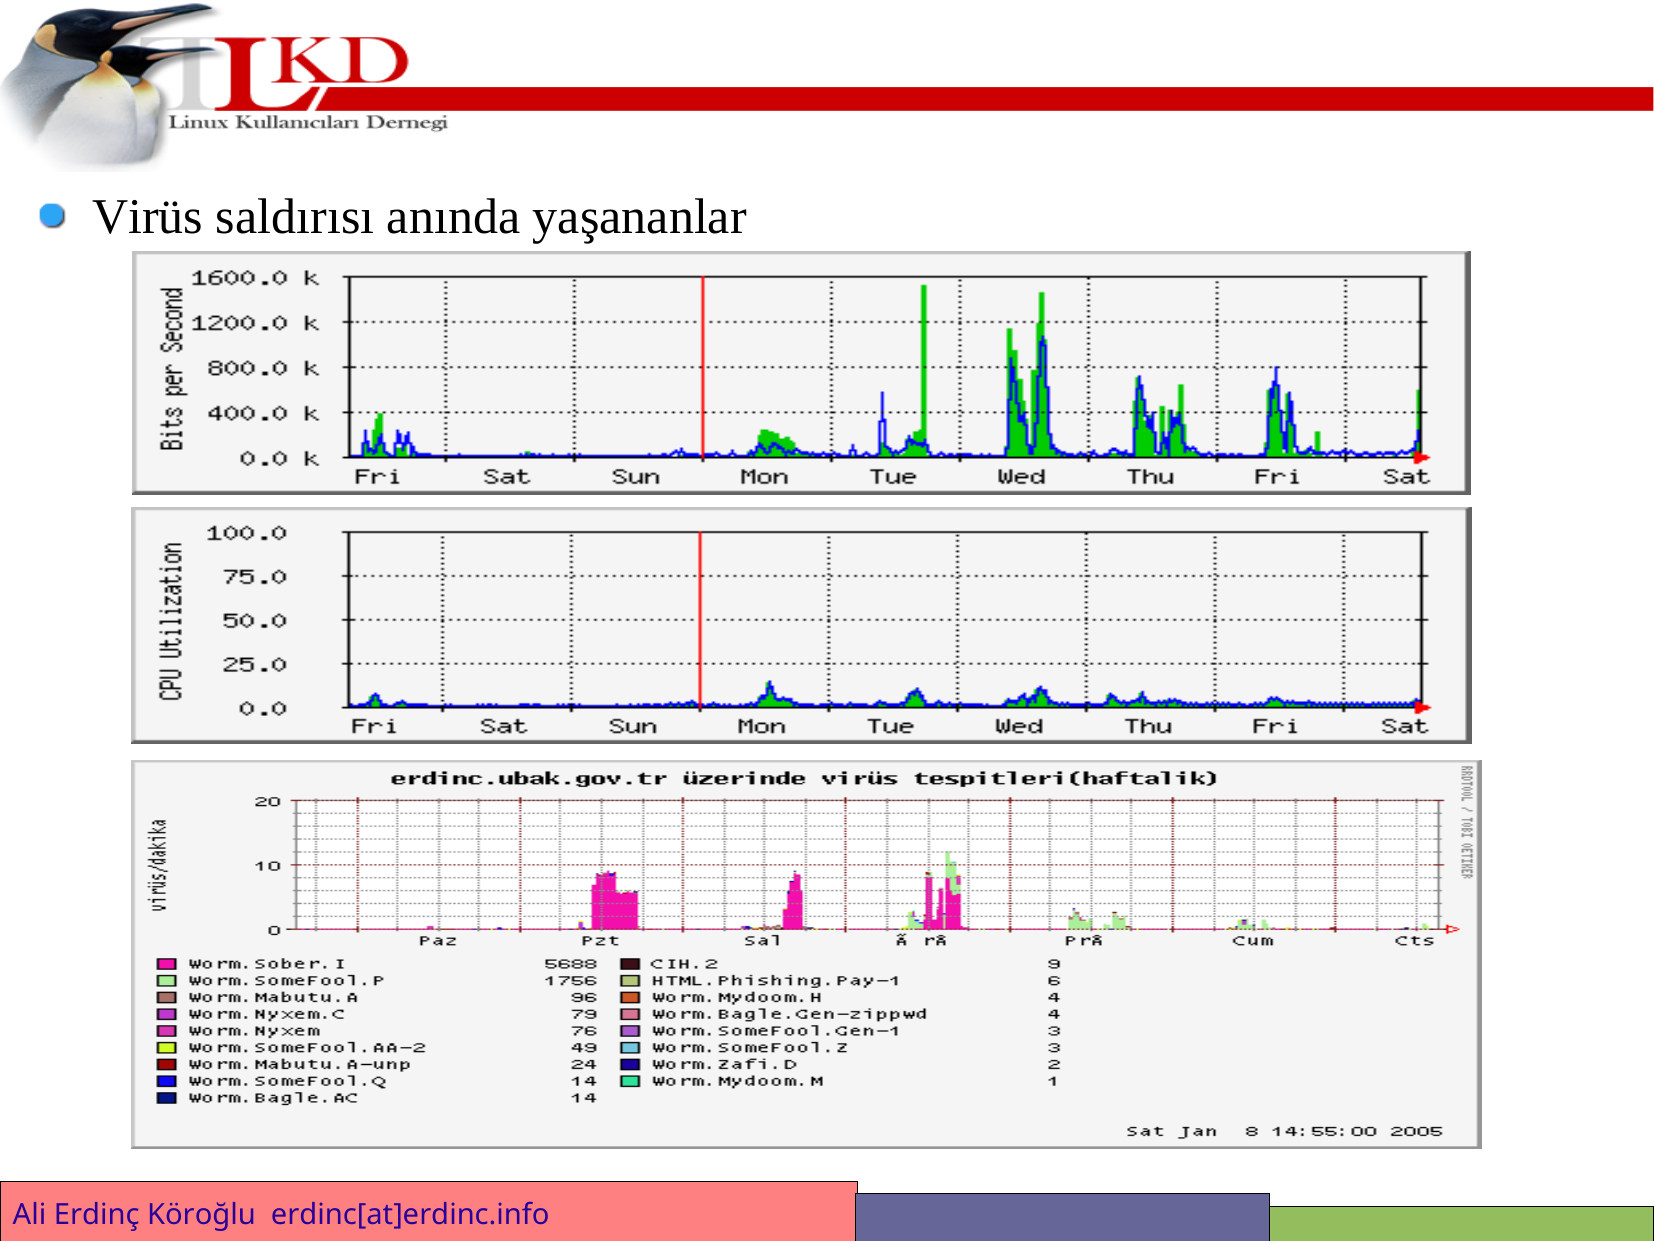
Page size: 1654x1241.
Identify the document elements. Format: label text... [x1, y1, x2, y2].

picture [0, 0, 1654, 172]
picture [131, 760, 1482, 1149]
picture [132, 251, 1471, 495]
text_box Ali Erdinç Köroğlu erdinc[at]erdinc.info http://www.erdinc.info [12, 1193, 852, 1233]
text_box Virüs saldırısı anında yaşananlar [38, 188, 748, 250]
picture [131, 507, 1472, 745]
text_box [0, 1181, 1654, 1241]
